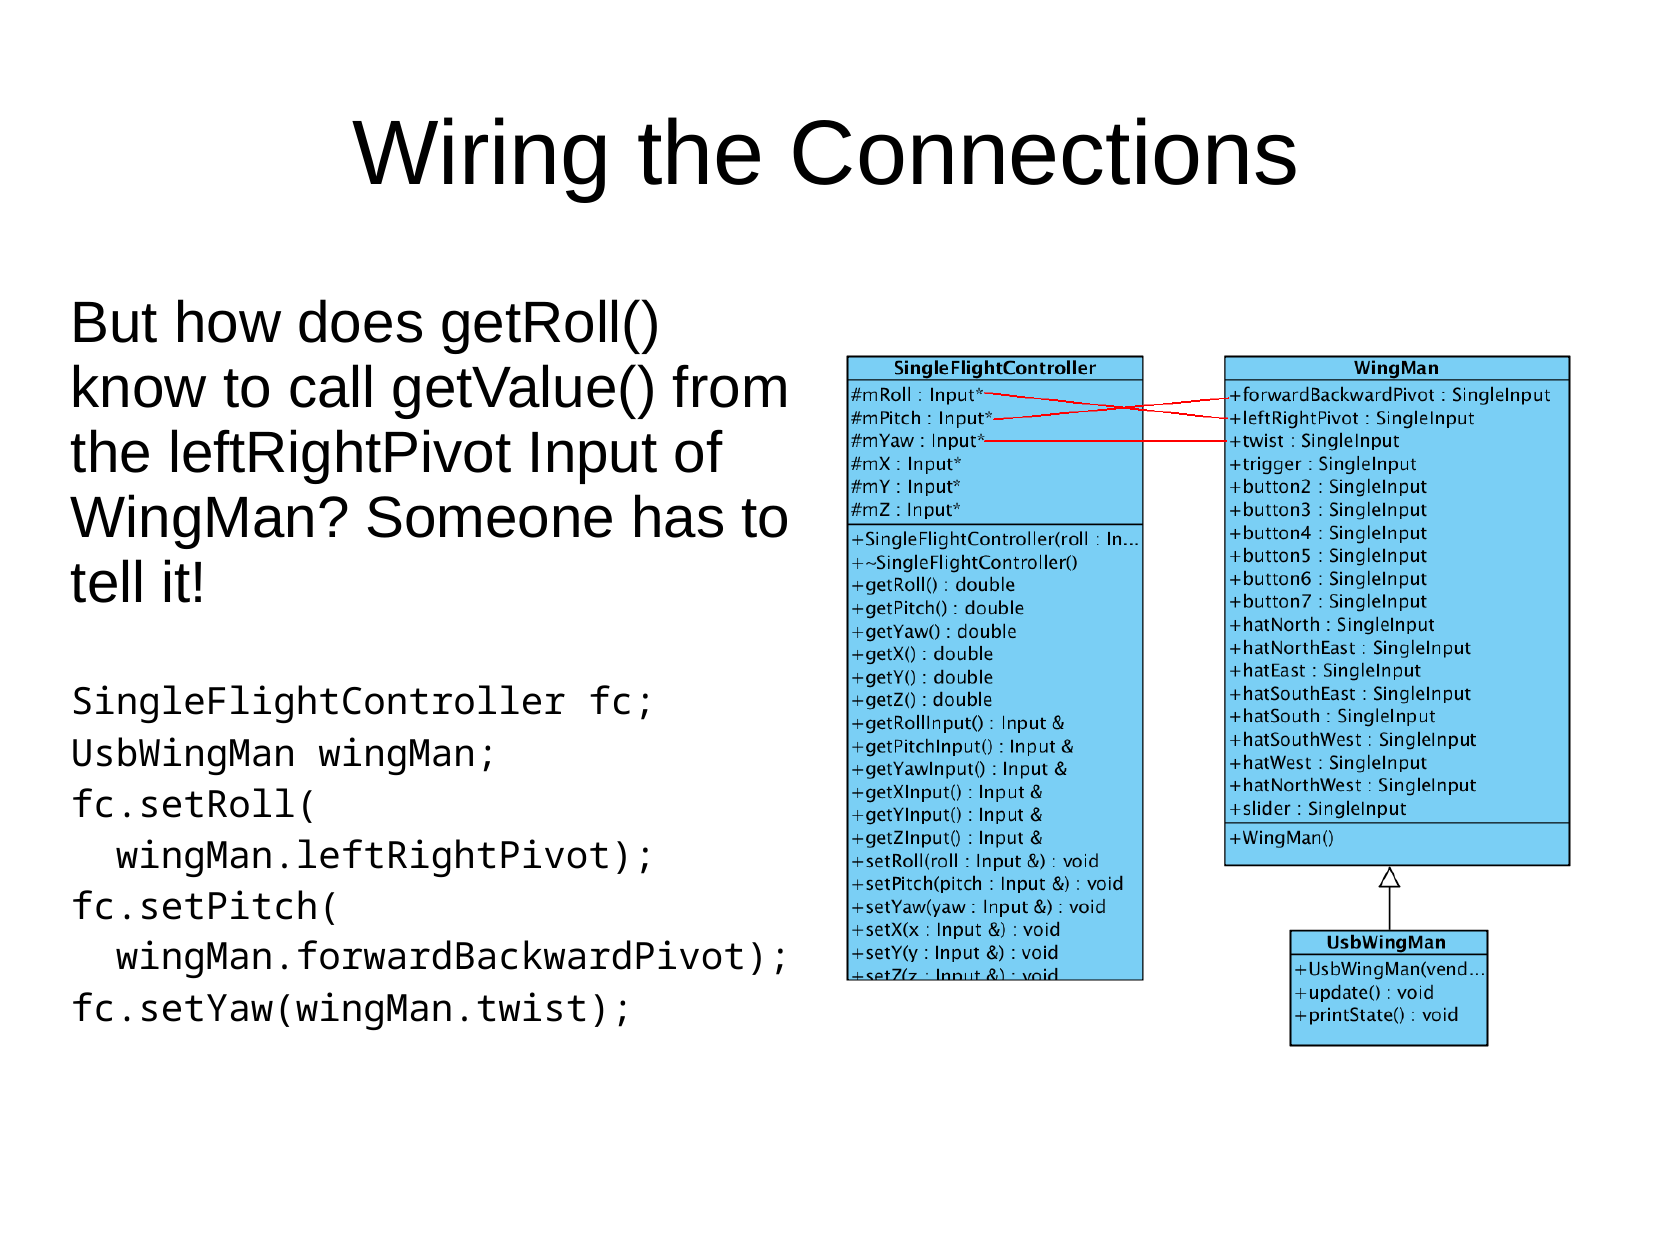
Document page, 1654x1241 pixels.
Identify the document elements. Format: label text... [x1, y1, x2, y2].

list But how does getRoll() know to call getValue() from the leftRightPivot Input of WingMan? Someone has to tell it! [0, 290, 809, 616]
picture [845, 348, 1572, 1050]
title Wiring the Connections [82, 49, 1571, 257]
list SingleFlightController fc; UsbWingMan wingMan; fc.setRoll( wingMan.leftRightPivot); fc.setPitch( wingMan.forwardBackwardPivot); fc.setYaw(wingMan.twist); [0, 675, 826, 1163]
